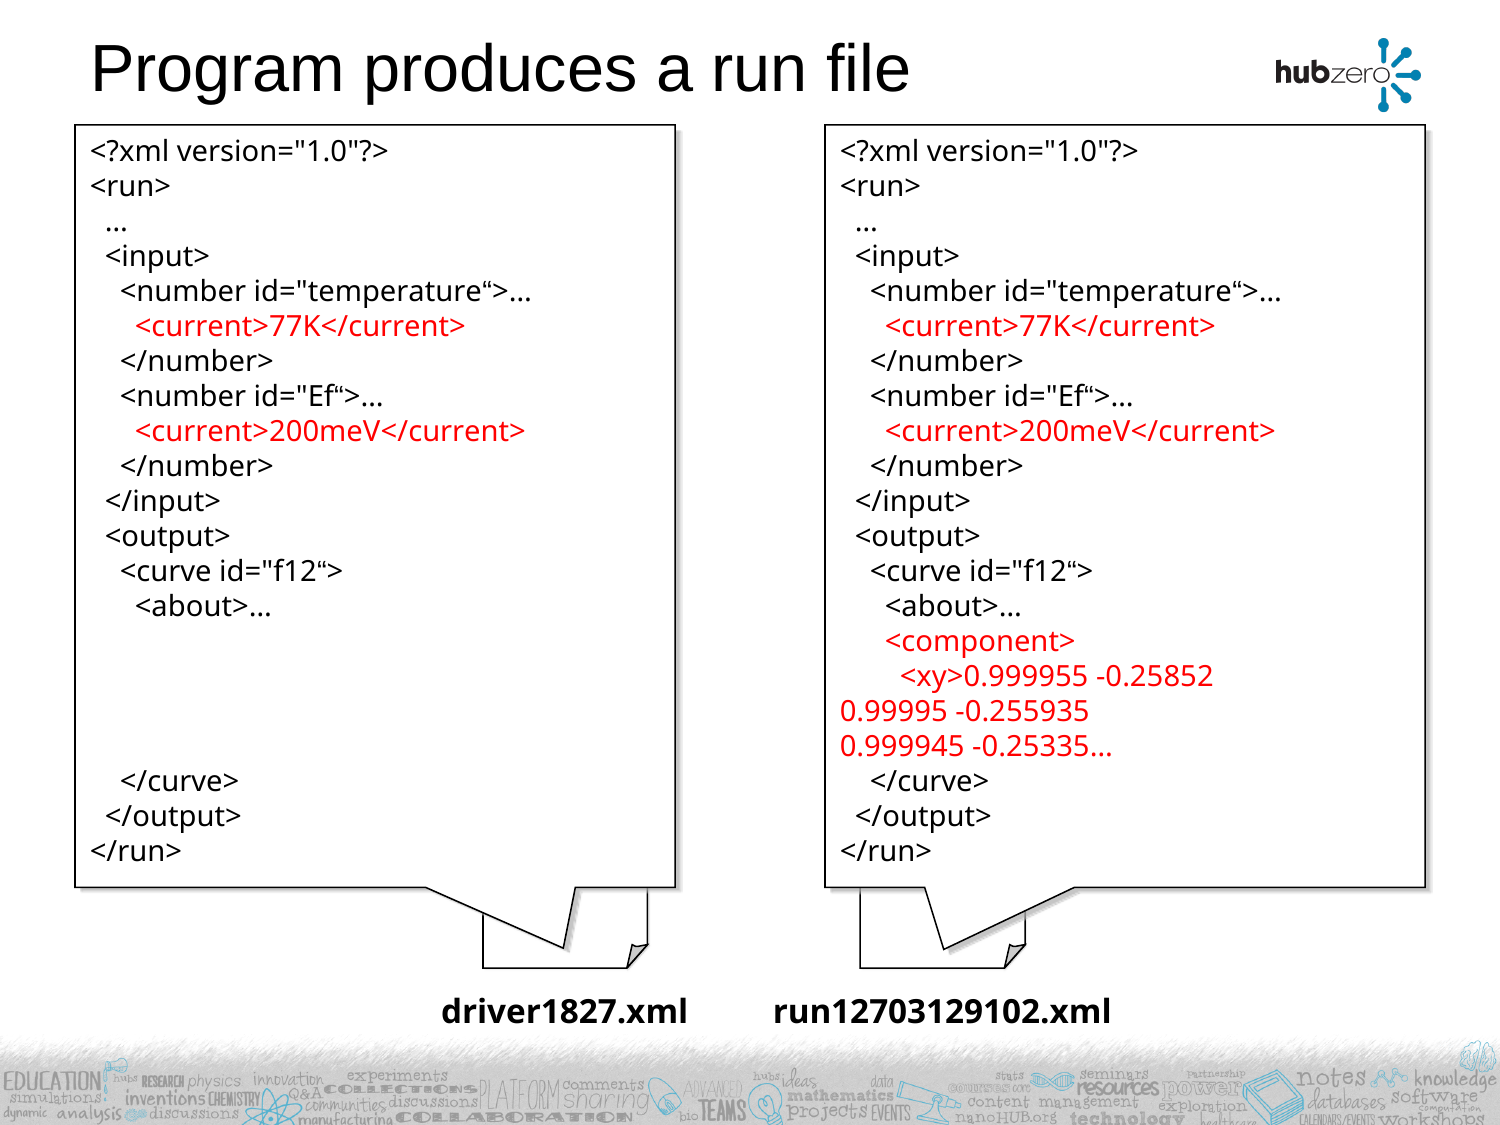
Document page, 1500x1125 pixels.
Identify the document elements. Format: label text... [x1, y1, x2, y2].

text_box [483, 888, 648, 969]
text_box [860, 888, 1026, 969]
picture [1272, 35, 1424, 115]
text_box <?xml version="1.0"?> <run> … <input> <number id="temperature“>… <current>77K</current> </number> <number id="Ef“>… <current>200meV</current> </number> </input> <output> <curve id="f12“> <about>… </curve> </output> </run> [75, 124, 676, 949]
picture [0, 1034, 1500, 1125]
text_box driver1827.xml [426, 982, 704, 1038]
text_box <?xml version="1.0"?> <run> … <input> <number id="temperature“>… <current>77K</current> </number> <number id="Ef“>… <current>200meV</current> </number> </input> <output> <curve id="f12“> <about>… <component> <xy>0.999955 -0.25852 0.99995 -0.255935 0.999945 -0.25335… </curve> </output> </run> [825, 124, 1426, 950]
text_box Program produces a run file [75, 12, 1249, 118]
text_box run12703129102.xml [758, 982, 1128, 1038]
